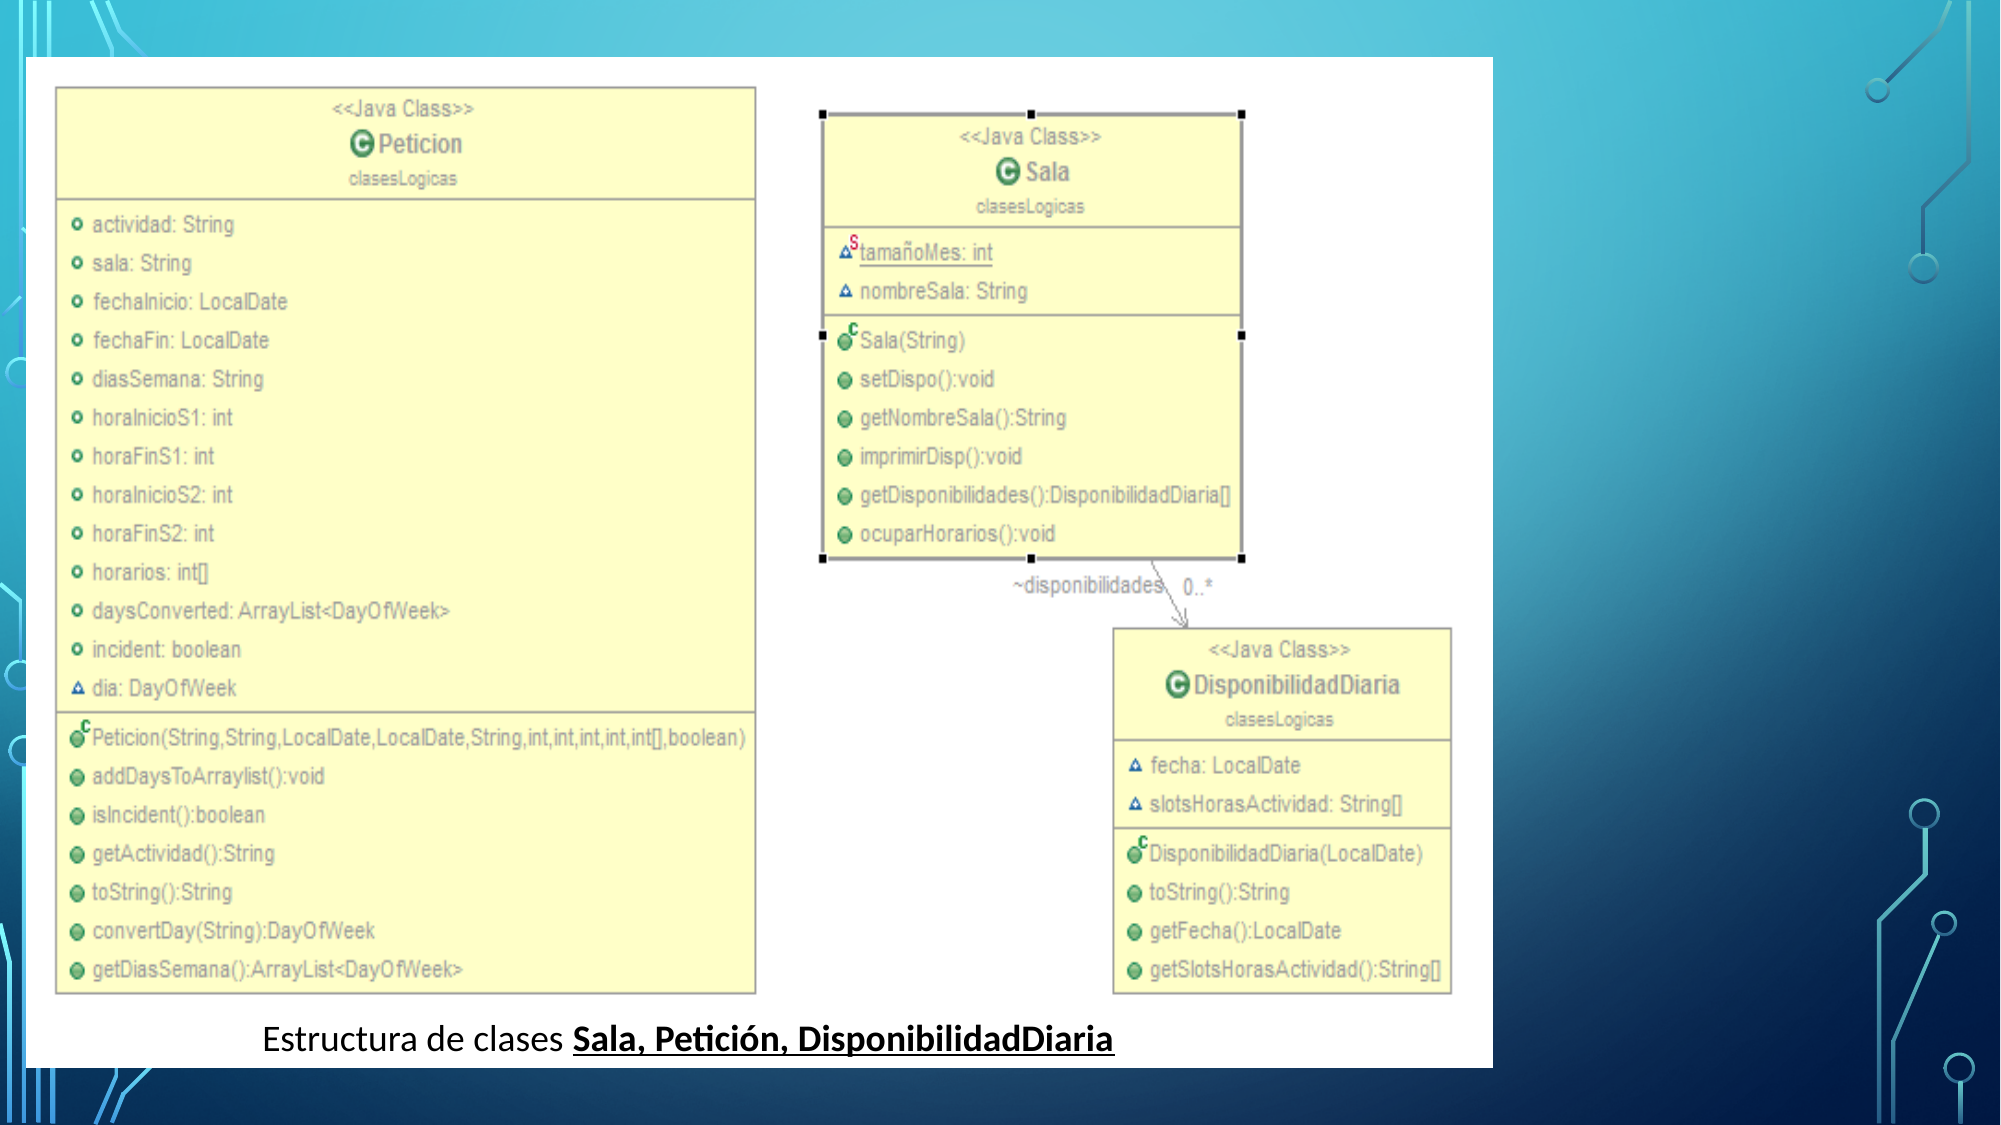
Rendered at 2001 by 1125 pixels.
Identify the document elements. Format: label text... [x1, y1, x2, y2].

picture [26, 57, 1493, 1068]
text_box Estructura de clases Sala, Petición, DisponibilidadDiaria [247, 1006, 1130, 1067]
